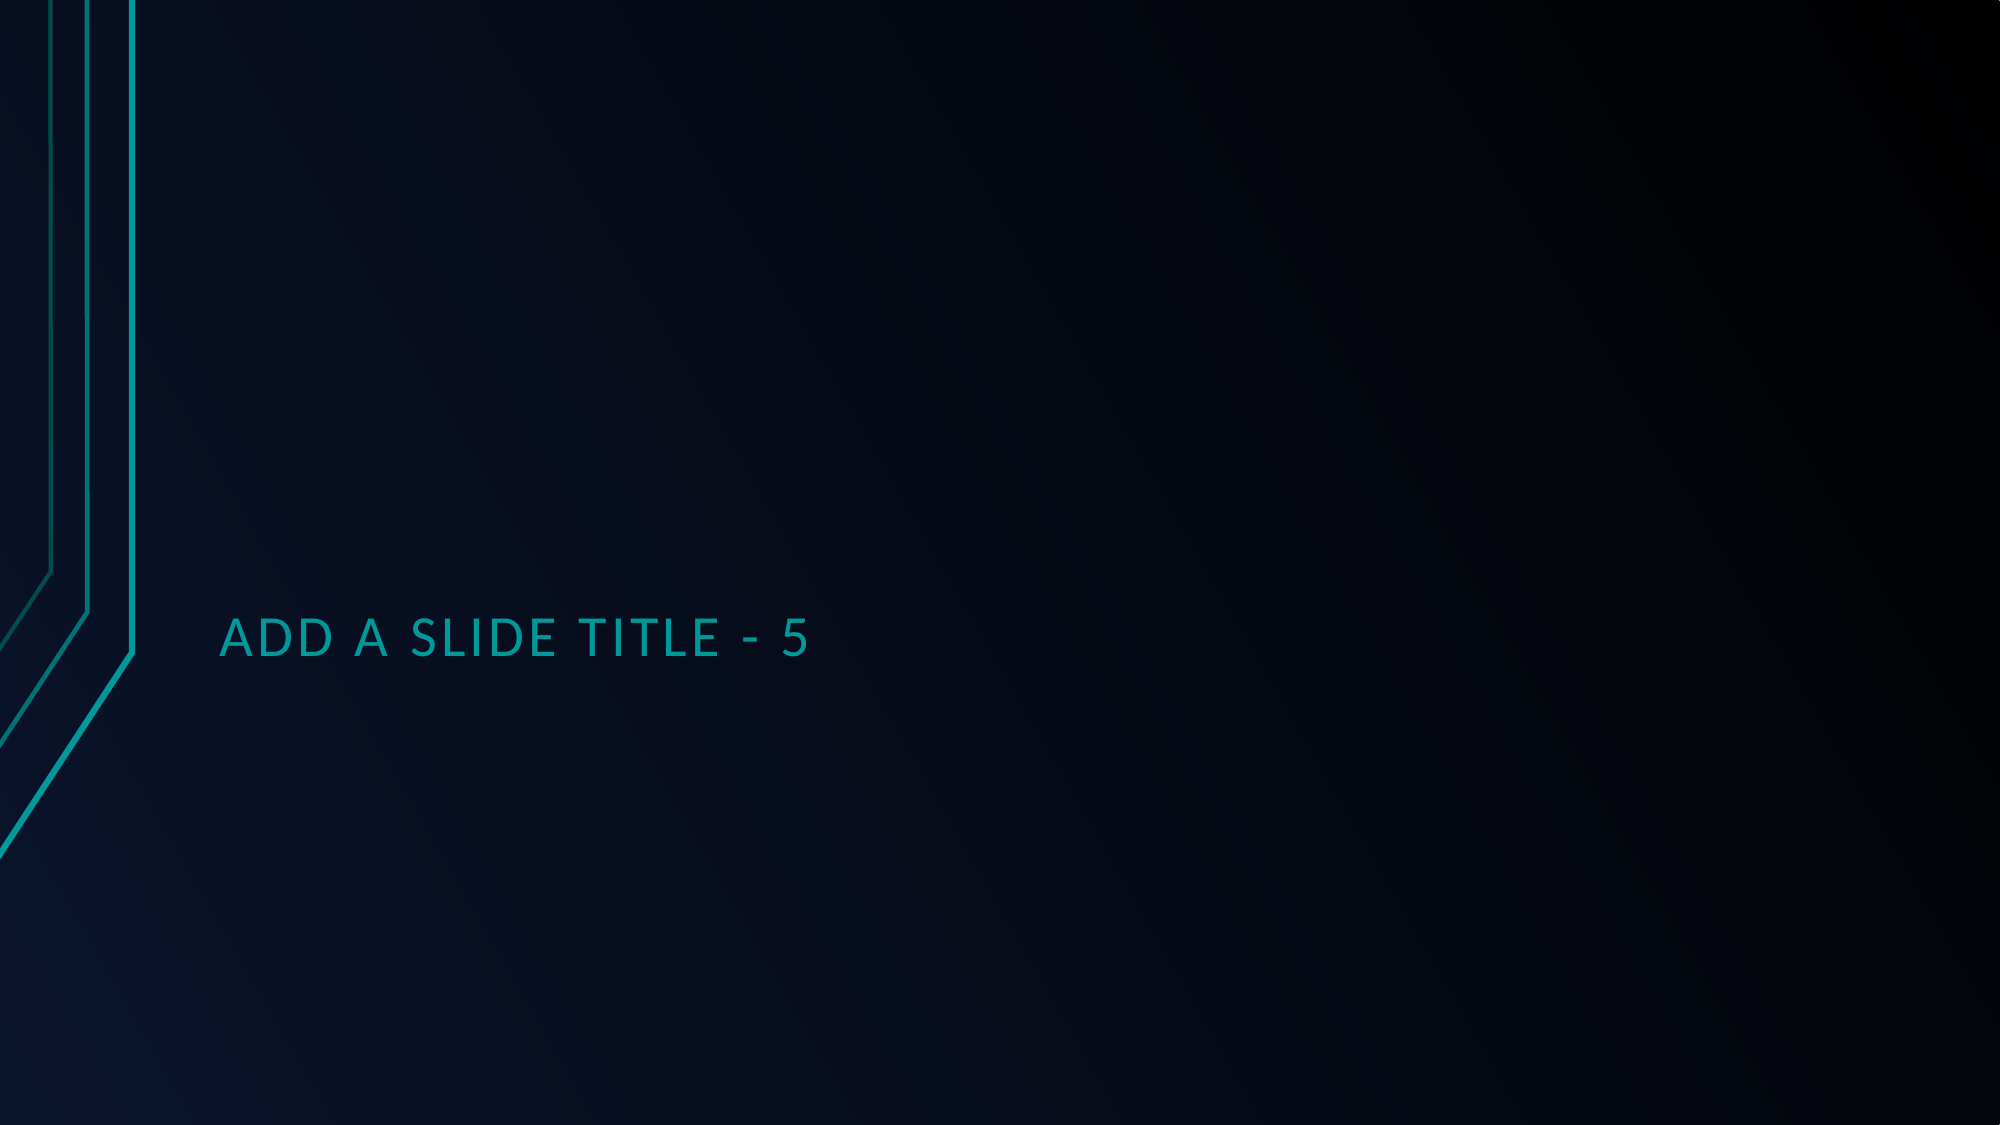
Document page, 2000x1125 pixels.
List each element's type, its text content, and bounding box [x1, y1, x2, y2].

title Add a Slide Title - 5 [199, 279, 867, 680]
